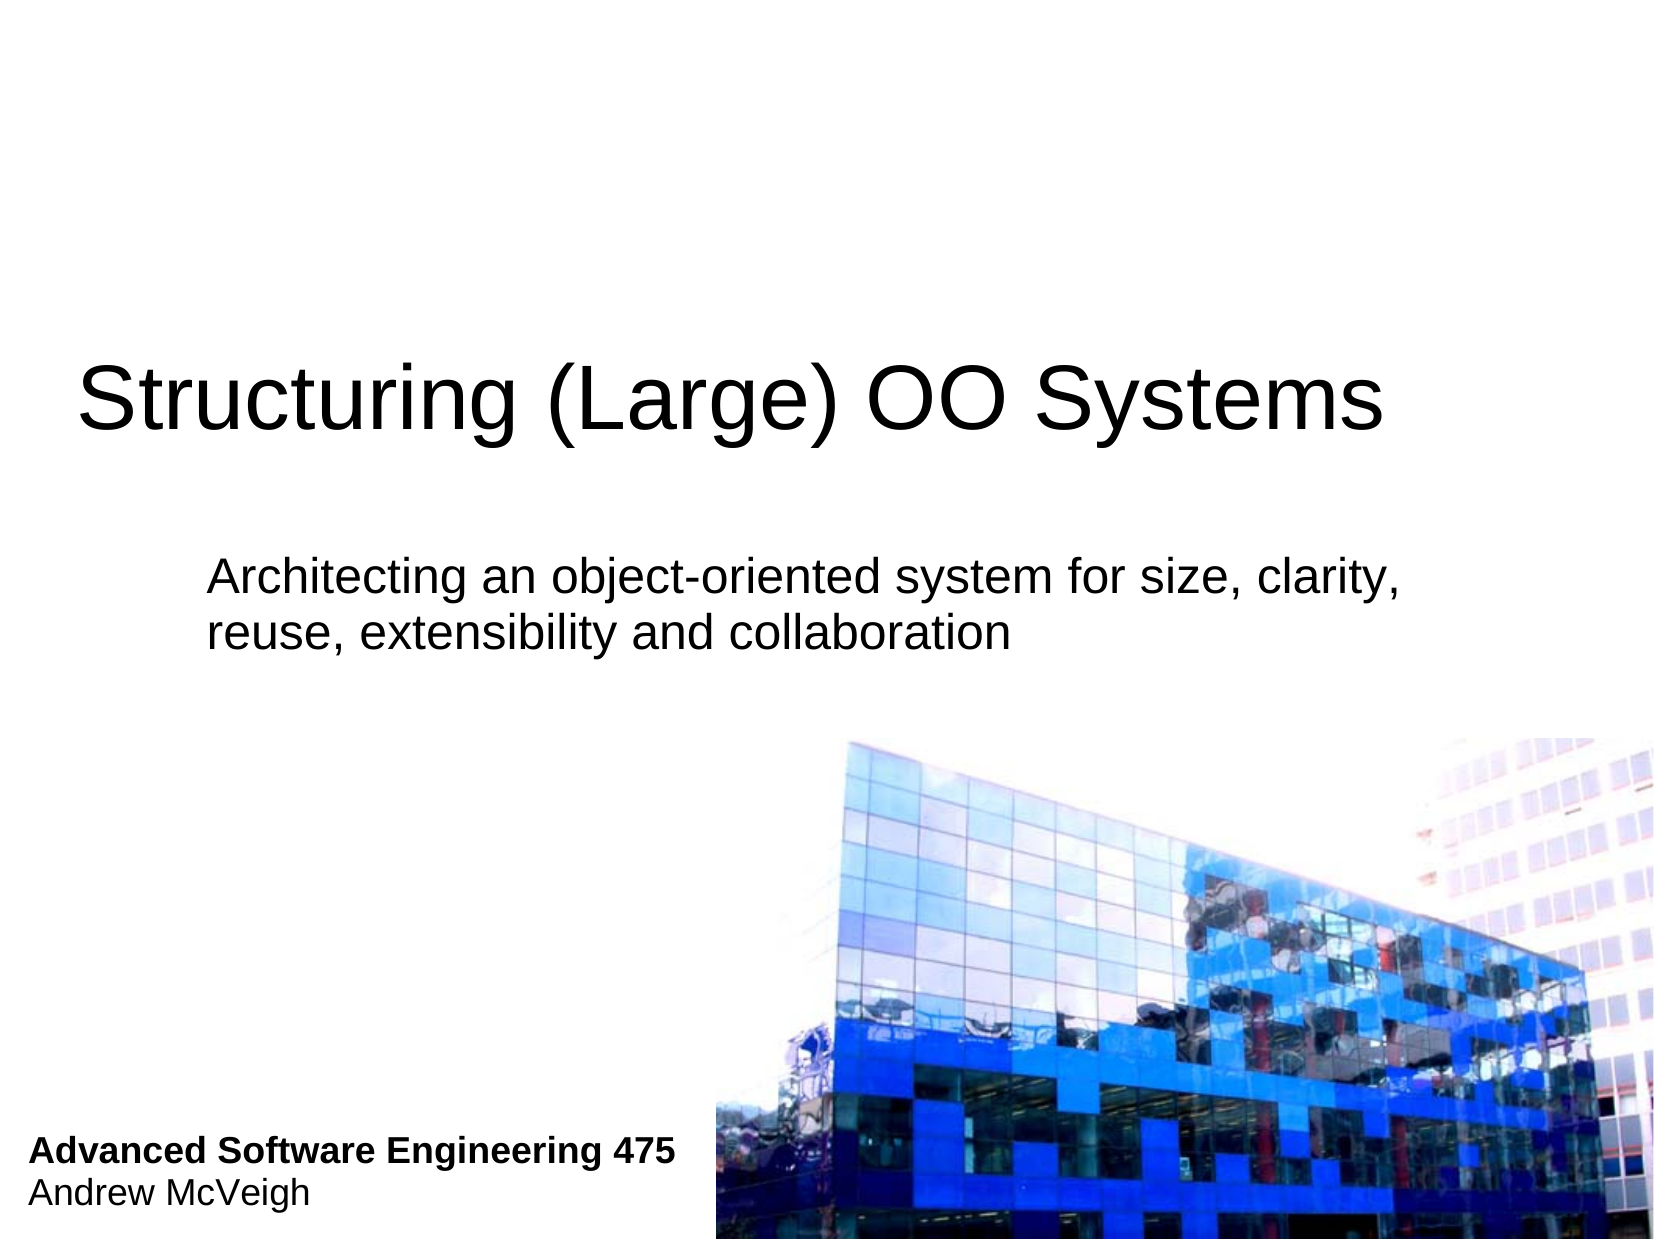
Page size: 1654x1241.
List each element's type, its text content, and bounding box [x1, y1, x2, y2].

picture [716, 738, 1654, 1239]
text_box Advanced Software Engineering 475 Andrew McVeigh [13, 1122, 691, 1223]
title Structuring (Large) OO Systems [76, 301, 1613, 494]
list Architecting an object-oriented system for size, clarity, reuse, extensibility and collaboration [206, 548, 1506, 682]
